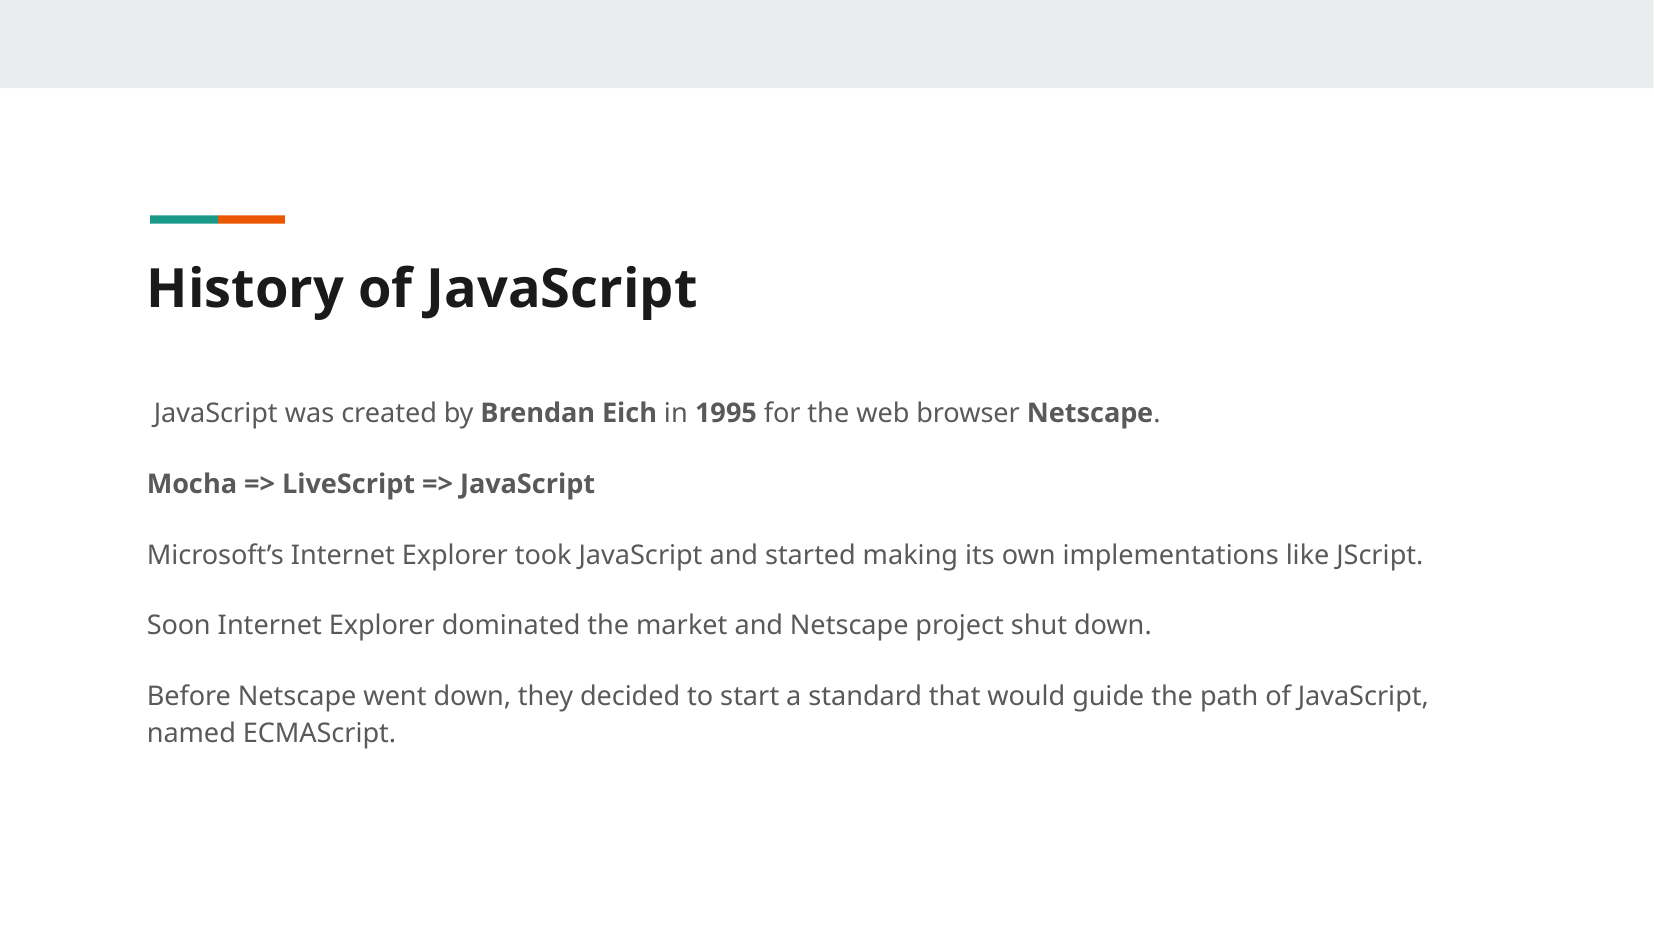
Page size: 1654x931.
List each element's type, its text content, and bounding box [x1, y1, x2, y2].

title History of JavaScript [131, 238, 1523, 336]
list JavaScript was created by Brendan Eich in 1995 for the web browser Netscape. Mocha => LiveScript => JavaScript Microsoft’s Internet Explorer took JavaScript and started making its own implementations like JScript. Soon Internet Explorer dominated the market and Netscape project shut down. Before Netscape went down, they decided to start a standard that would guide the path of JavaScript, named ECMAScript. [131, 375, 1523, 854]
